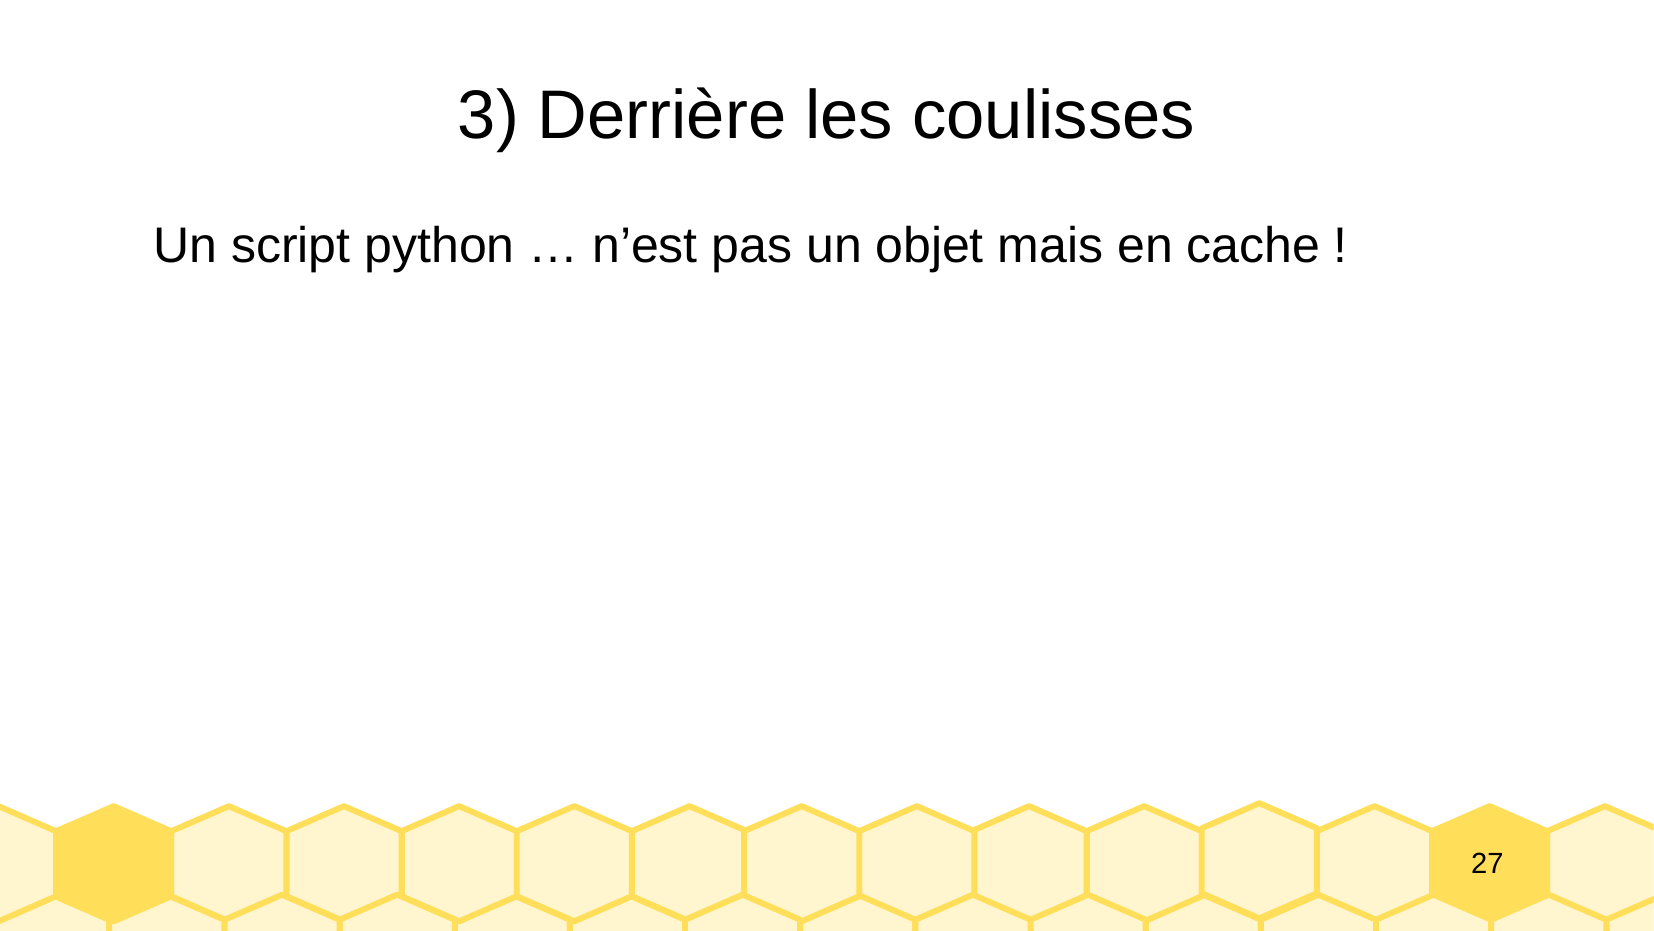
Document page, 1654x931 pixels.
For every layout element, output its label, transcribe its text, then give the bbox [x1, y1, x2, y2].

title 3) Derrière les coulisses [82, 37, 1571, 193]
list Un script python … n’est pas un objet mais en cache ! [82, 217, 1571, 758]
